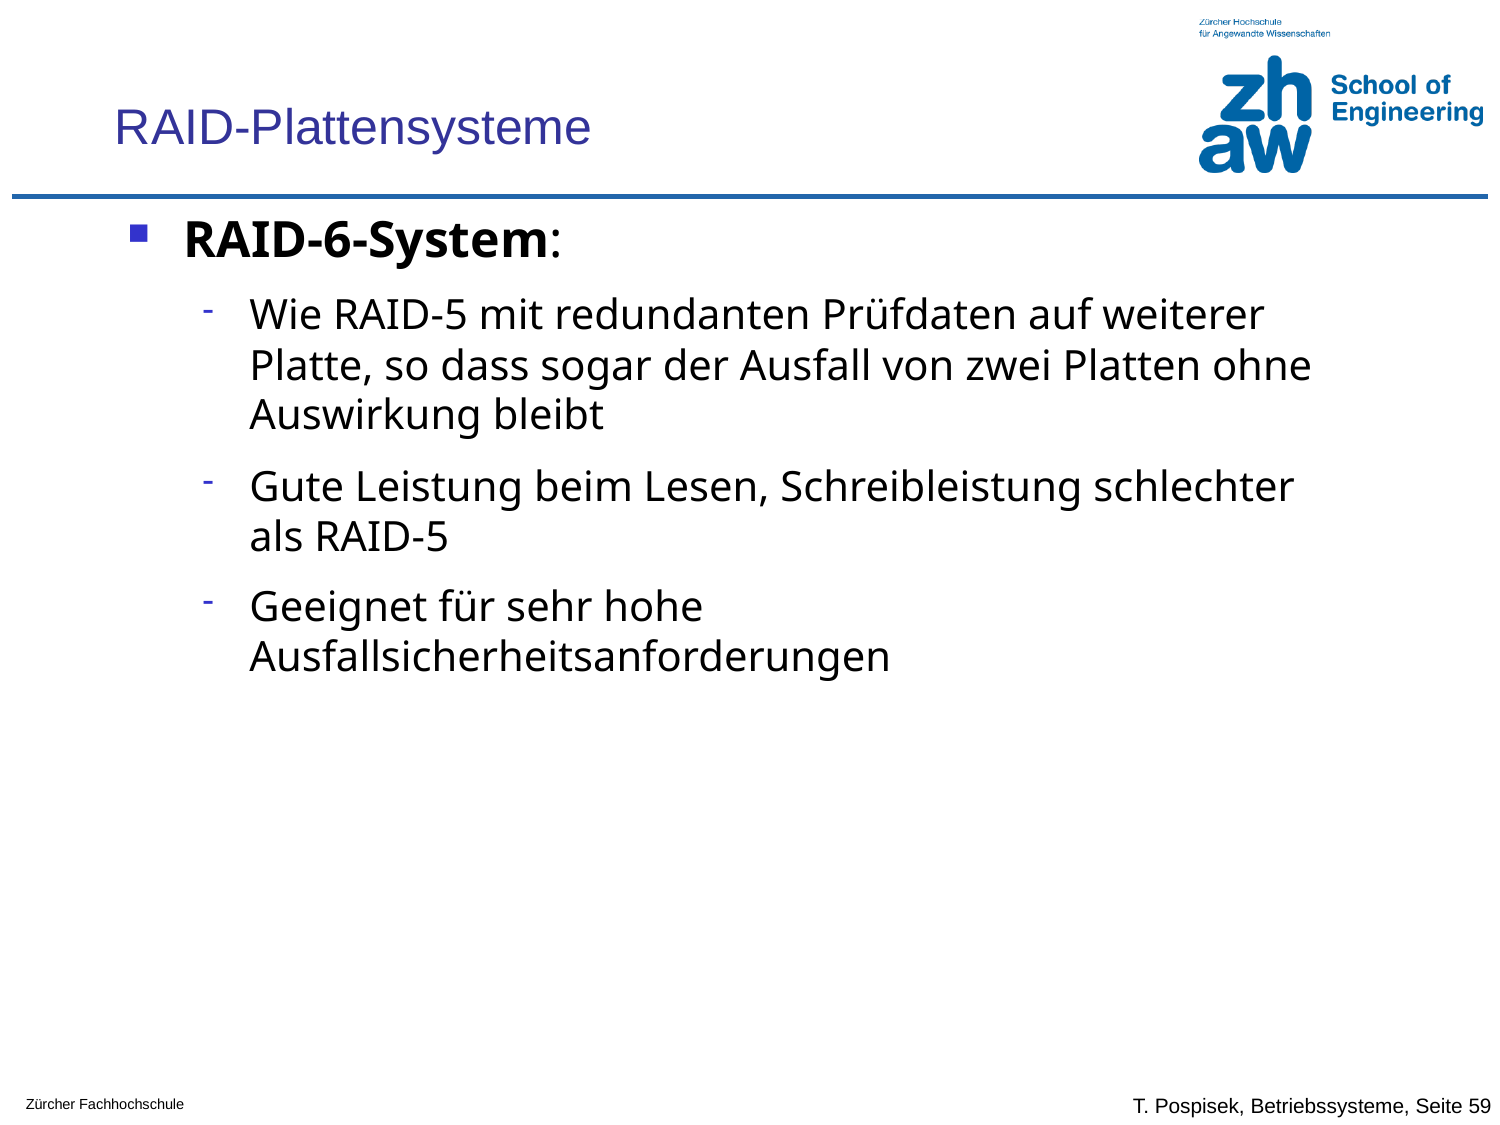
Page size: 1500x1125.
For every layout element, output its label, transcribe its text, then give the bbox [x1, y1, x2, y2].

title RAID-Plattensysteme [99, 50, 1379, 163]
list RAID-6-System: Wie RAID-5 mit redundanten Prüfdaten auf weiterer Platte, so dass sogar der Ausfall von zwei Platten ohne Auswirkung bleibt Gute Leistung beim Lesen, Schreibleistung schlechter als RAID-5 Geeignet für sehr hohe Ausfallsicherheitsanforderungen [112, 200, 1363, 988]
picture [1199, 19, 1483, 173]
